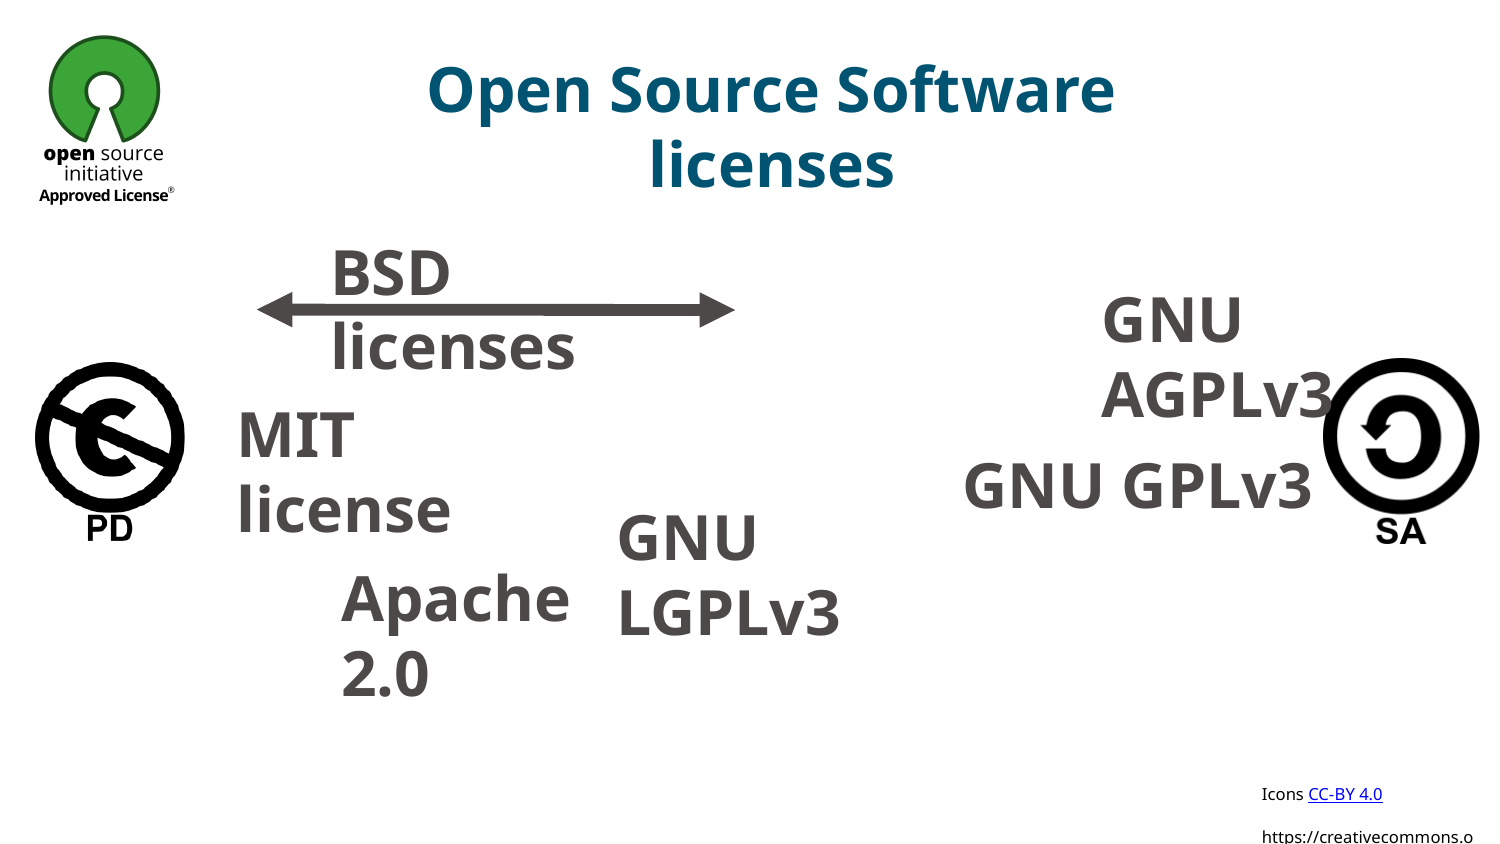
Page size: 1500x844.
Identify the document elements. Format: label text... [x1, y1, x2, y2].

text_box GNU GPLv3 [951, 440, 1323, 532]
picture [35, 24, 177, 213]
text_box Apache 2.0 [330, 553, 654, 727]
text_box GNU AGPLv3 [1090, 274, 1468, 447]
text_box BSD licenses [318, 227, 696, 400]
picture [35, 362, 185, 541]
picture [1323, 358, 1480, 545]
text_box MIT license [225, 389, 550, 562]
text_box Icons CC-BY 4.0 https://creativecommons.org/ [1250, 778, 1489, 829]
text_box Open Source Software licenses [325, 44, 1218, 159]
text_box GNU LGPLv3 [605, 491, 982, 665]
